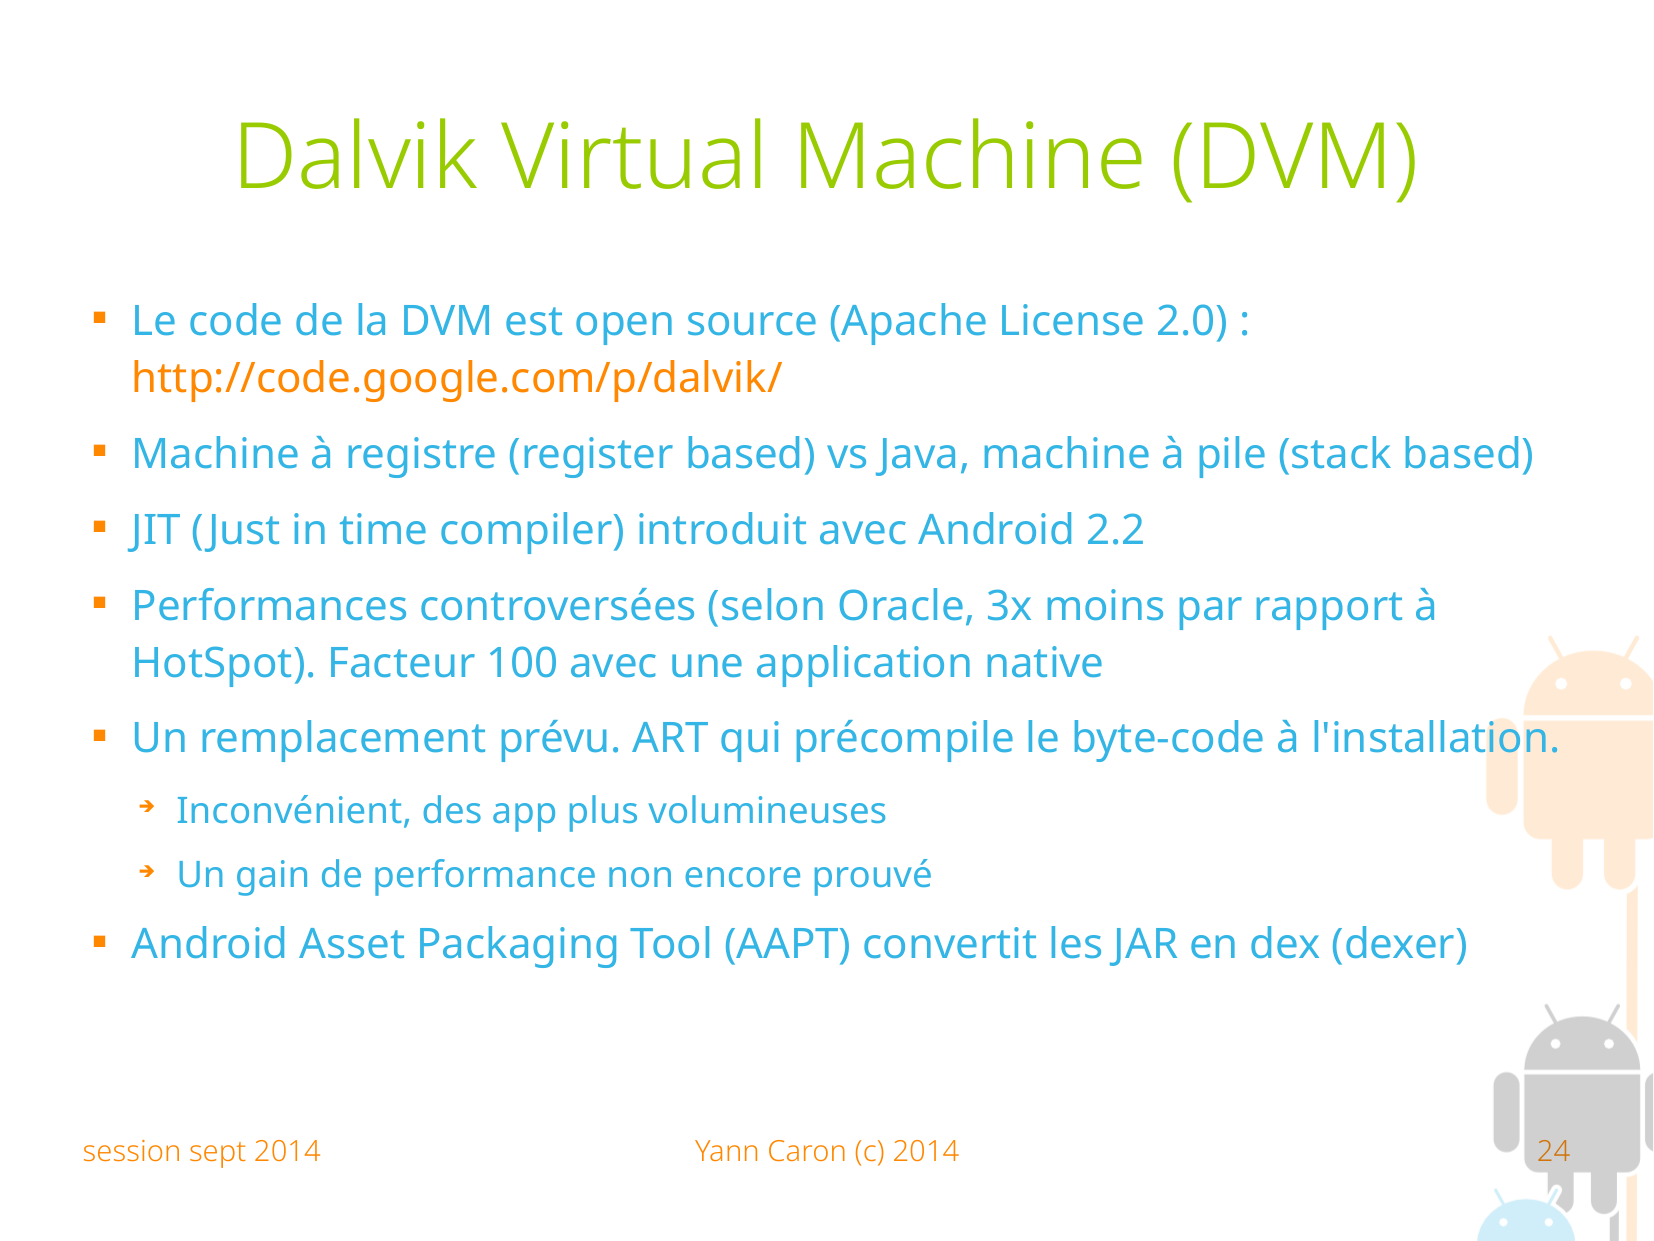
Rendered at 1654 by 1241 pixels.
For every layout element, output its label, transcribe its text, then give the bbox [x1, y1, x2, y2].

list Le code de la DVM est open source (Apache License 2.0) : http://code.google.com/p/dalvik/ Machine à registre (register based) vs Java, machine à pile (stack based) JIT (Just in time compiler) introduit avec Android 2.2 Performances controversées (selon Oracle, 3x moins par rapport à HotSpot). Facteur 100 avec une application native Un remplacement prévu. ART qui précompile le byte-code à l'installation. Inconvénient, des app plus volumineuses Un gain de performance non encore prouvé Android Asset Packaging Tool (AAPT) convertit les JAR en dex (dexer) [82, 290, 1571, 1010]
picture [240, 423, 1654, 1241]
title Dalvik Virtual Machine (DVM) [82, 49, 1571, 257]
